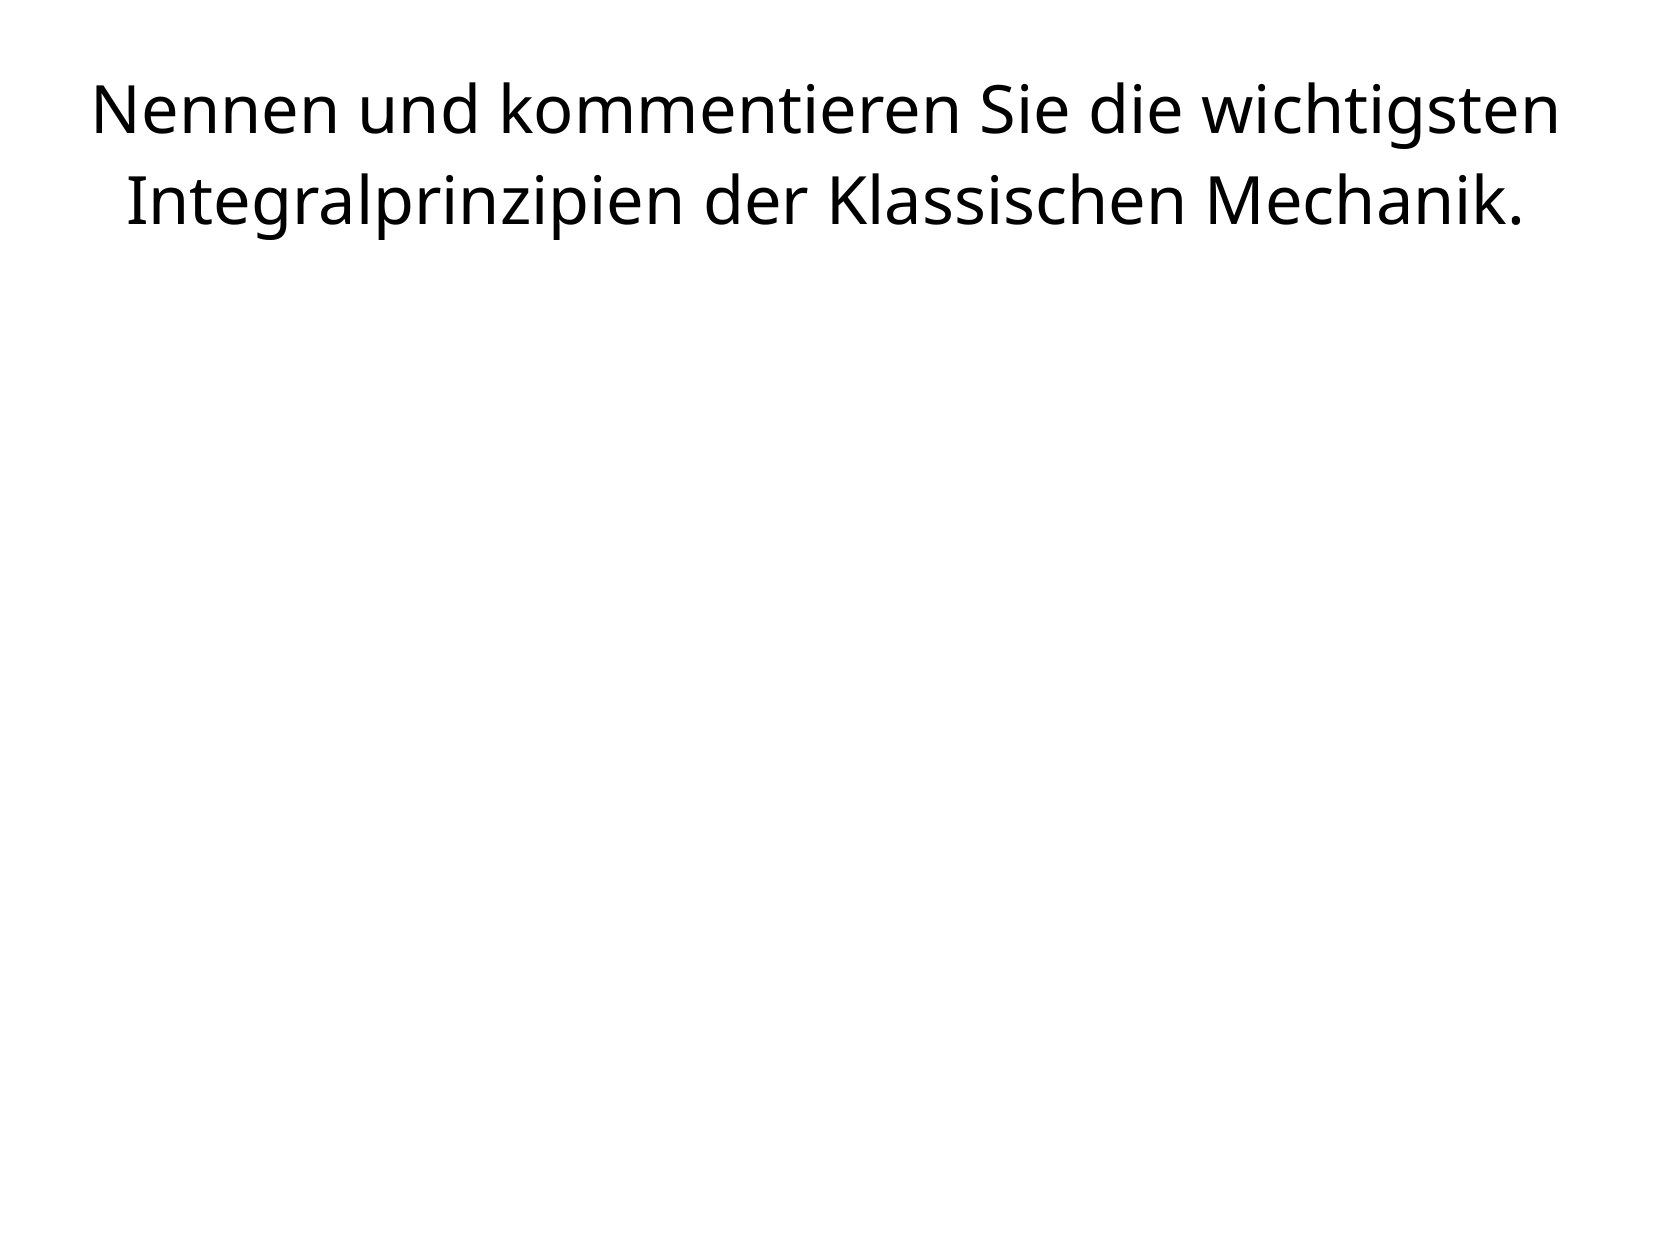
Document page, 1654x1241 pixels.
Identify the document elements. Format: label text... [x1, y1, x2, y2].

title Nennen und kommentieren Sie die wichtigsten Integralprinzipien der Klassischen Mechanik. [82, 49, 1571, 257]
